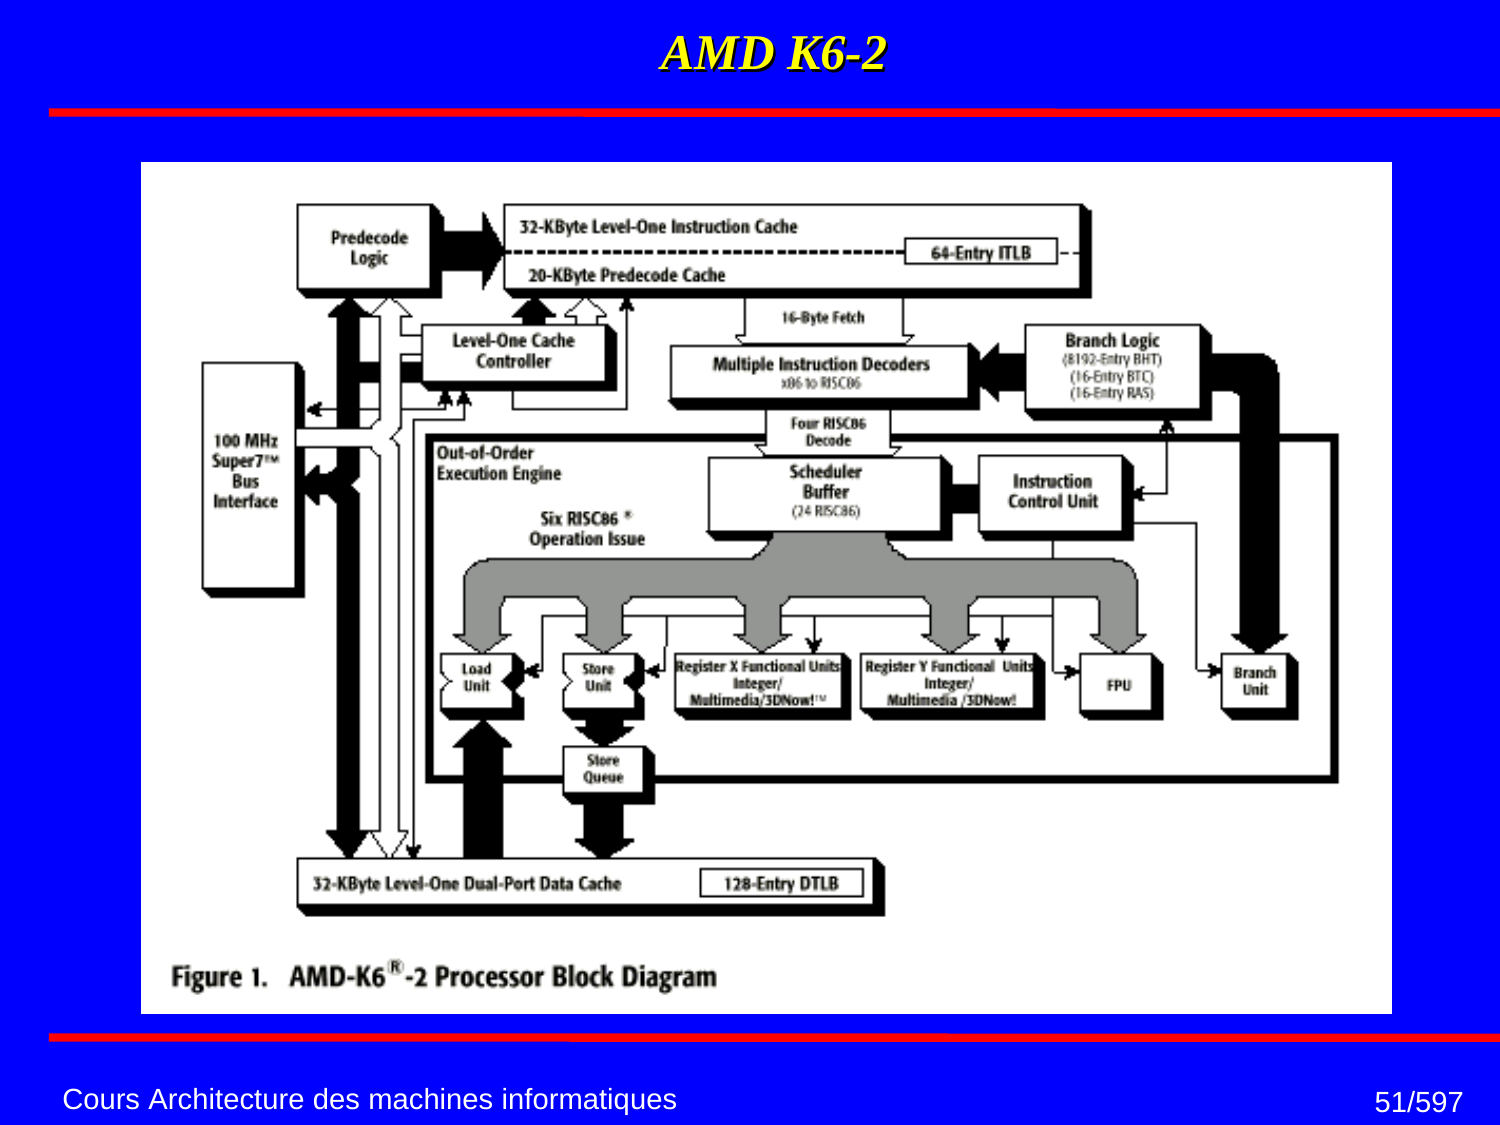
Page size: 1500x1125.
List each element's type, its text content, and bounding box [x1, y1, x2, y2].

picture [141, 162, 1392, 1015]
title AMD K6-2 [141, 15, 1406, 88]
